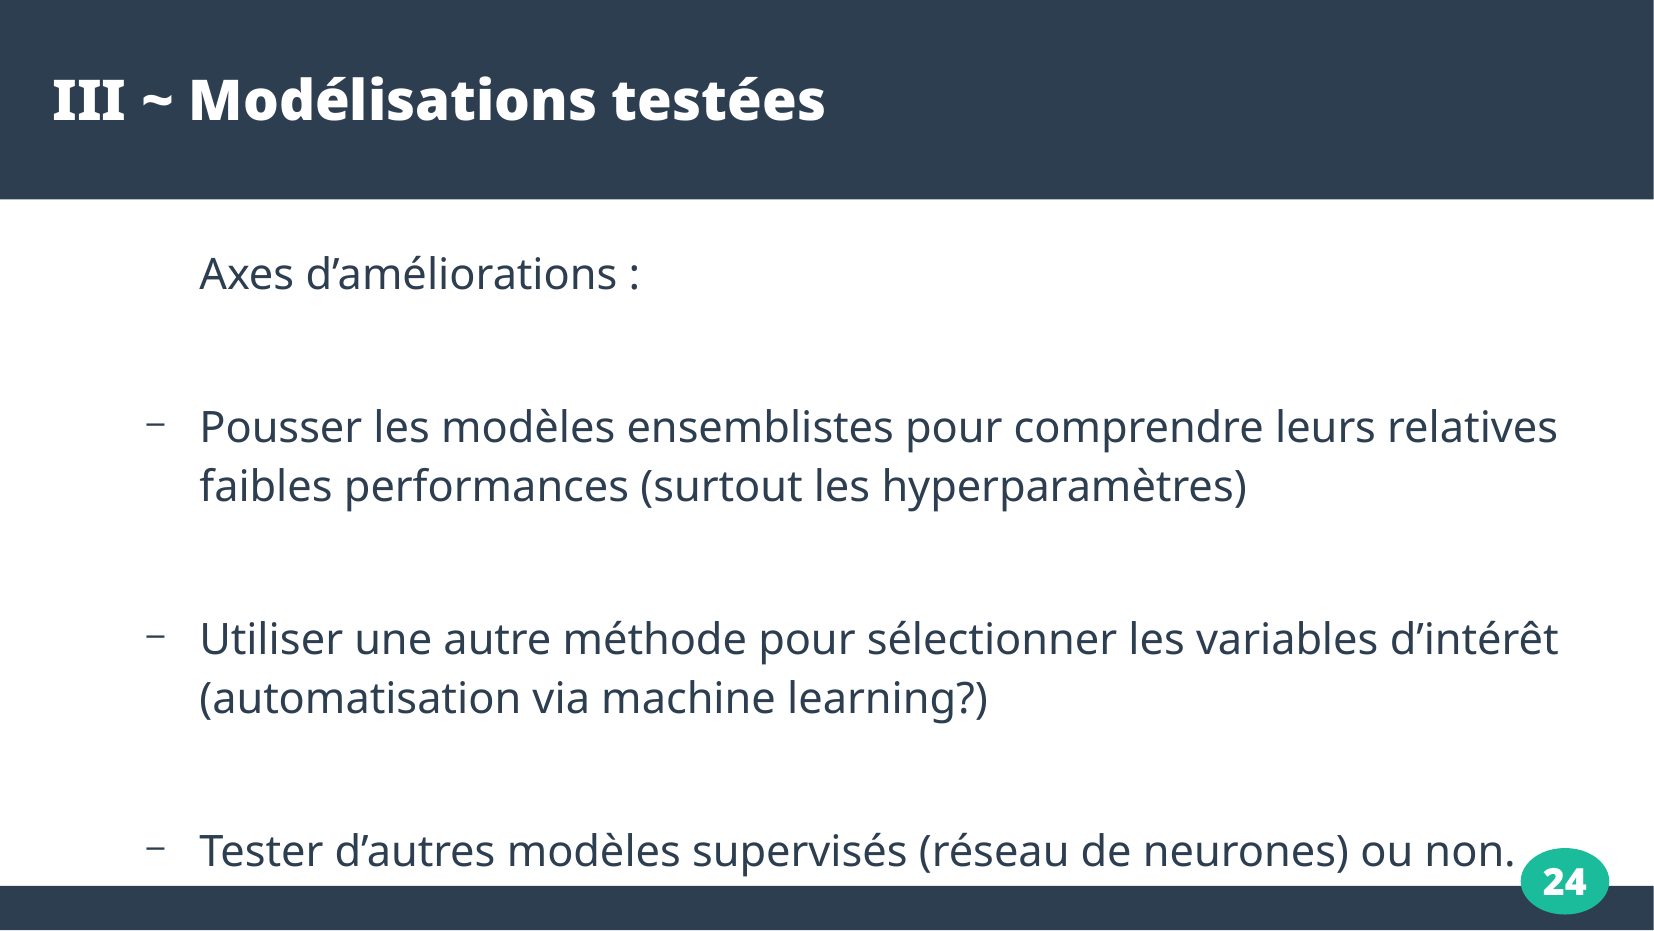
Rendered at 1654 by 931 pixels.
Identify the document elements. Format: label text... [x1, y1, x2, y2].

list Axes d’améliorations : Pousser les modèles ensemblistes pour comprendre leurs relatives faibles performances (surtout les hyperparamètres) Utiliser une autre méthode pour sélectionner les variables d’intérêt (automatisation via machine learning?) Tester d’autres modèles supervisés (réseau de neurones) ou non. [59, 243, 1621, 886]
title III ~ Modélisations testées [0, 39, 1621, 158]
